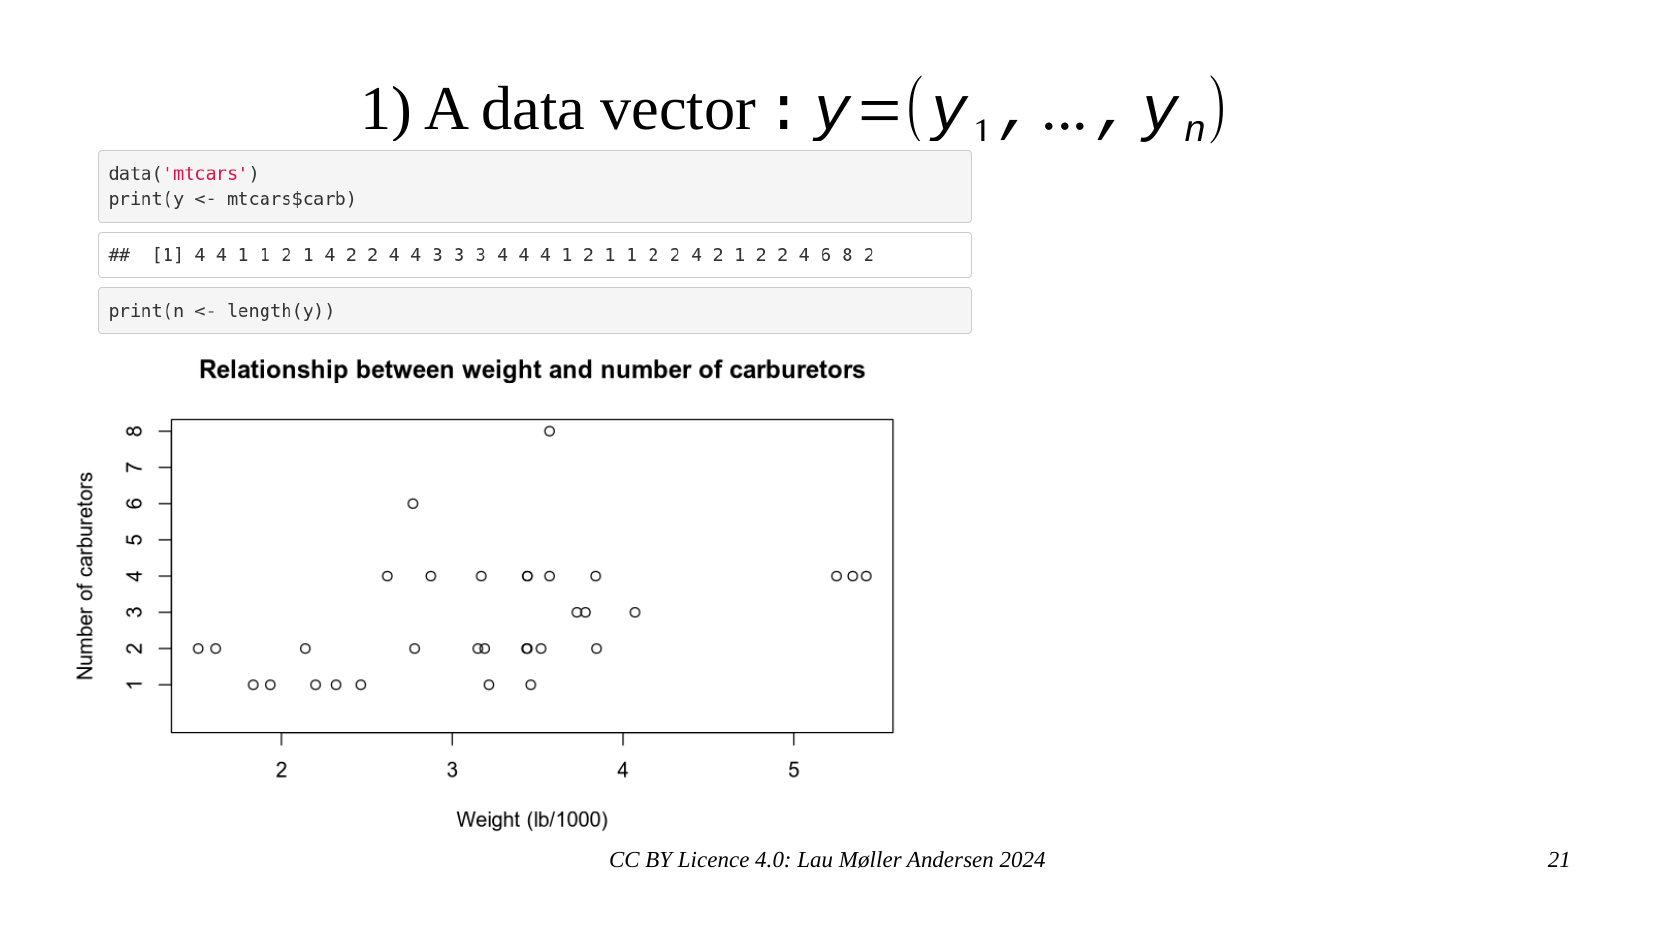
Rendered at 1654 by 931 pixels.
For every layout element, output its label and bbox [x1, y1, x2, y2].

picture [70, 141, 993, 841]
chart [354, 73, 1235, 154]
